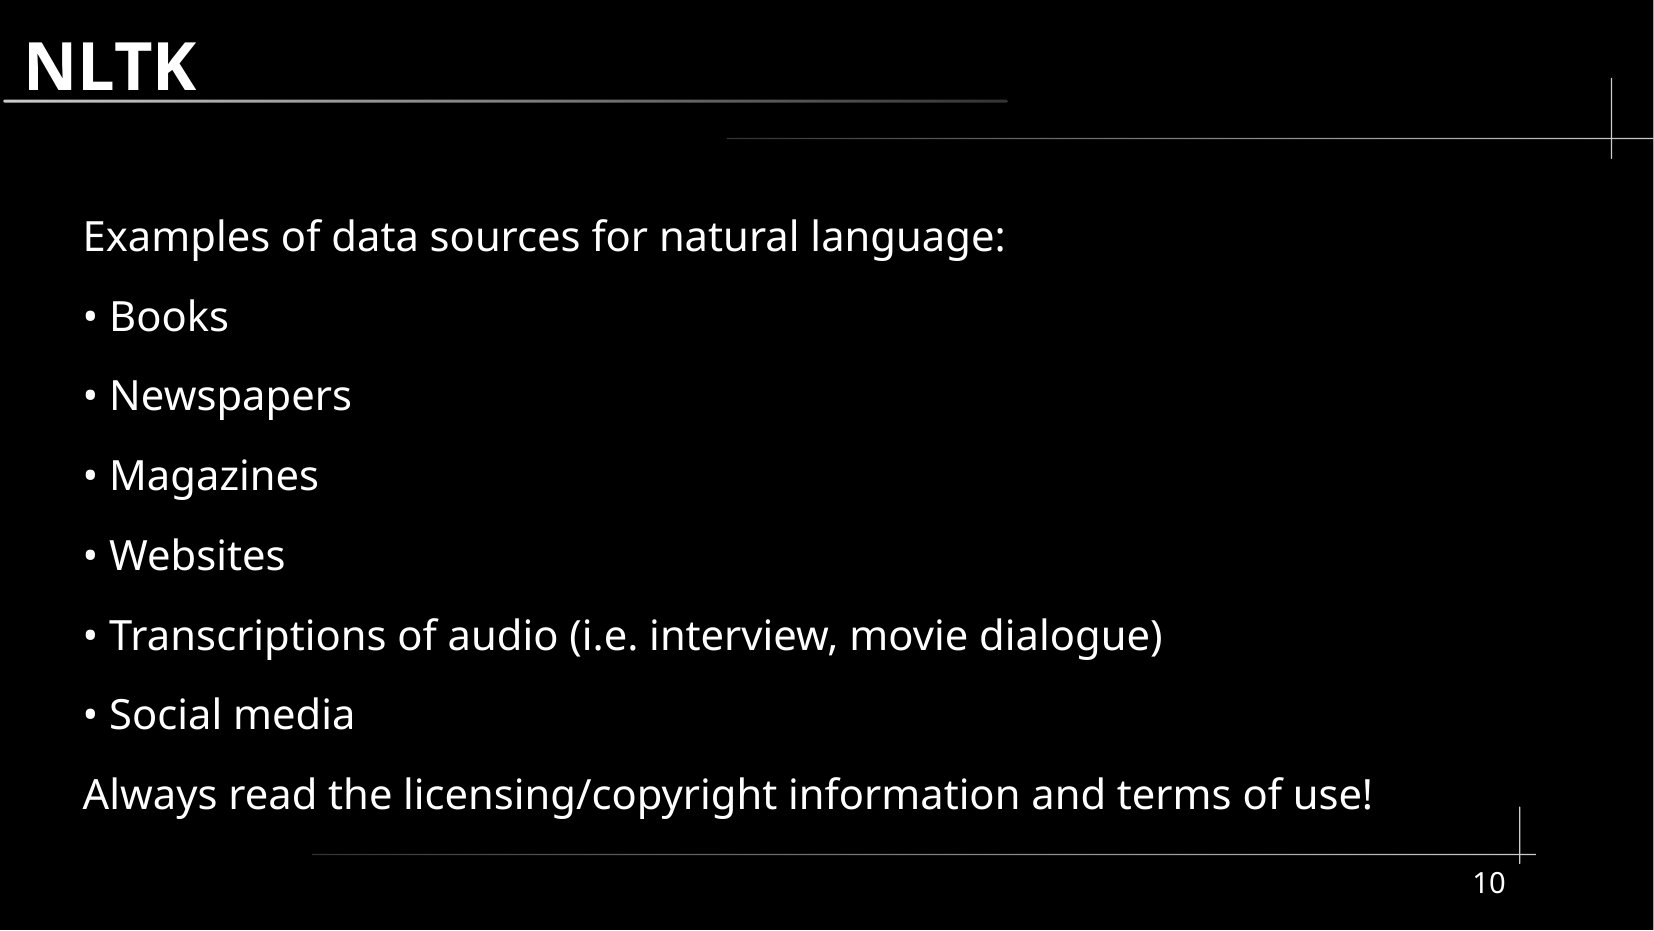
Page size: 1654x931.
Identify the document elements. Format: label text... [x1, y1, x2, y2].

list Examples of data sources for natural language: • Books • Newspapers • Magazines • Websites • Transcriptions of audio (i.e. interview, movie dialogue) • Social media Always read the licensing/copyright information and terms of use! [82, 206, 1571, 827]
title NLTK [23, 11, 1589, 119]
